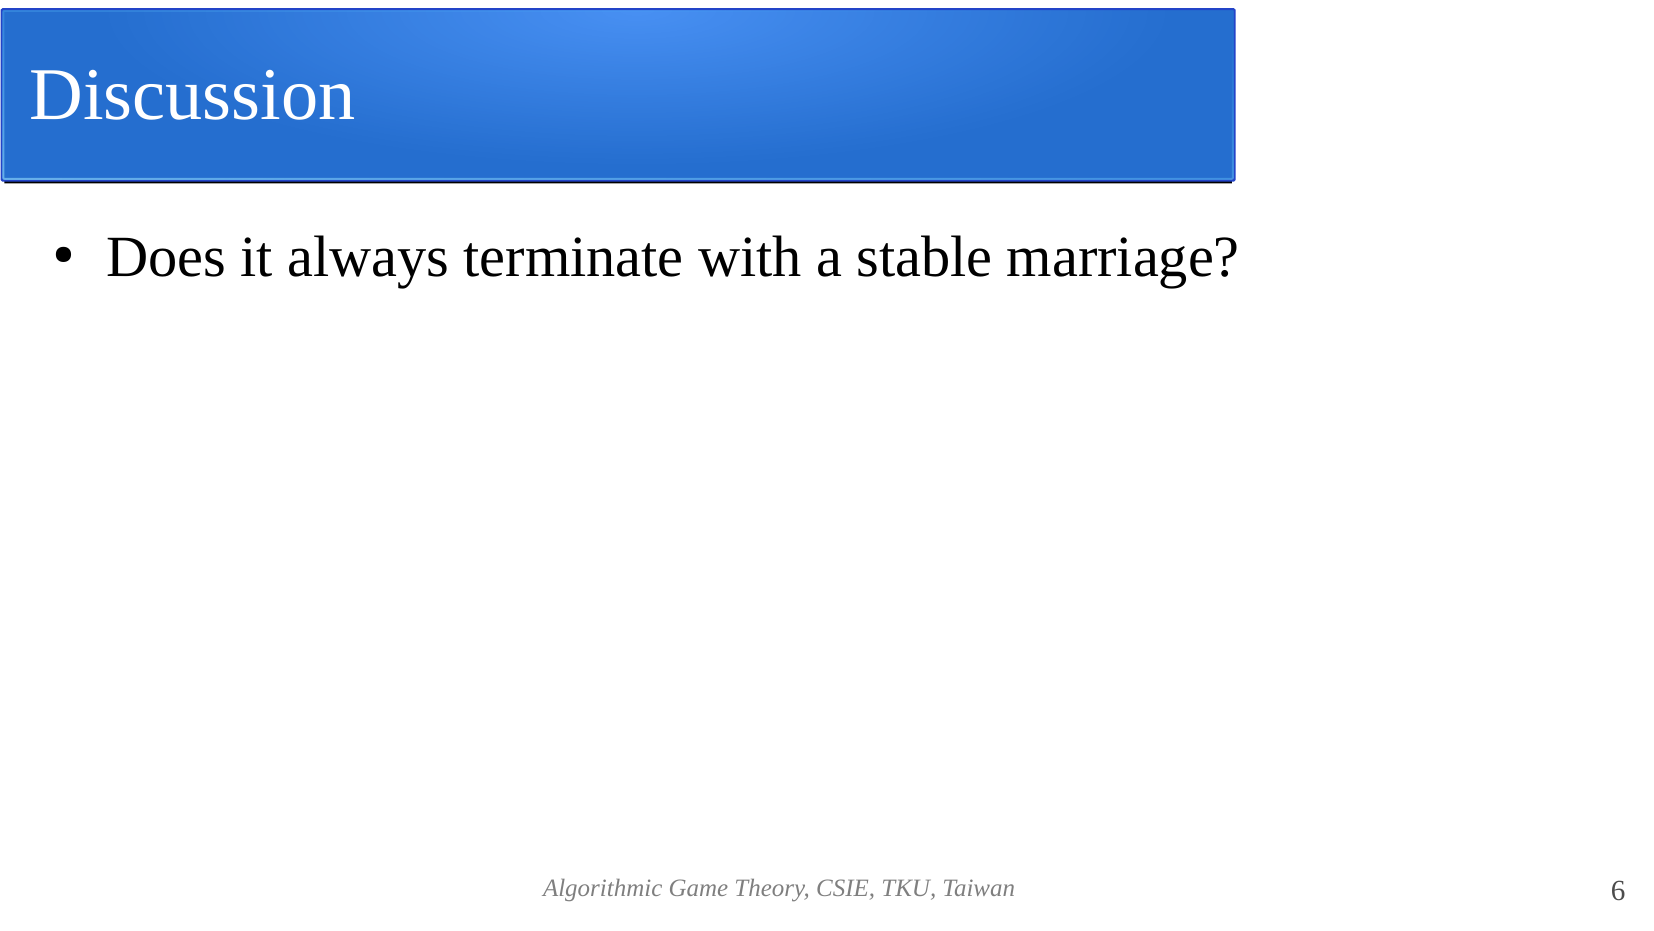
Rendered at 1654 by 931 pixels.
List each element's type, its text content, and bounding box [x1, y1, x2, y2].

title Discussion [29, 17, 1138, 172]
list Does it always terminate with a stable marriage? [35, 224, 1524, 764]
